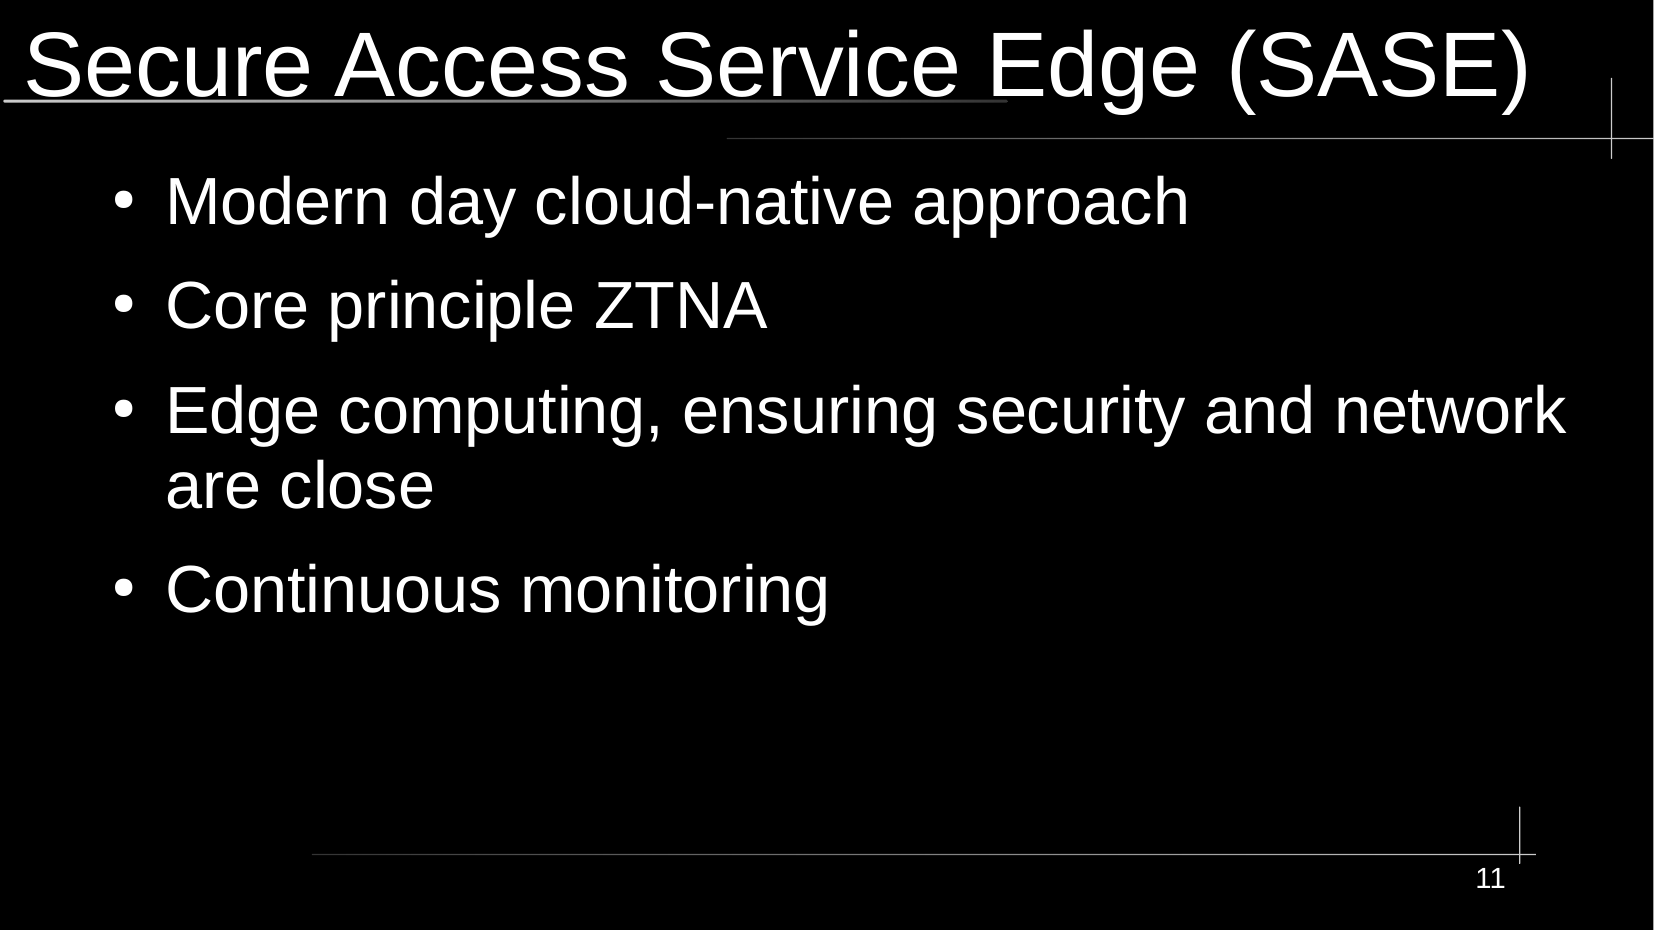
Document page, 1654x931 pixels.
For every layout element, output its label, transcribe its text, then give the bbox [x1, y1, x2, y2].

list Modern day cloud-native approach Core principle ZTNA Edge computing, ensuring security and network are close Continuous monitoring [94, 164, 1583, 931]
title Secure Access Service Edge (SASE) [23, 11, 1589, 119]
